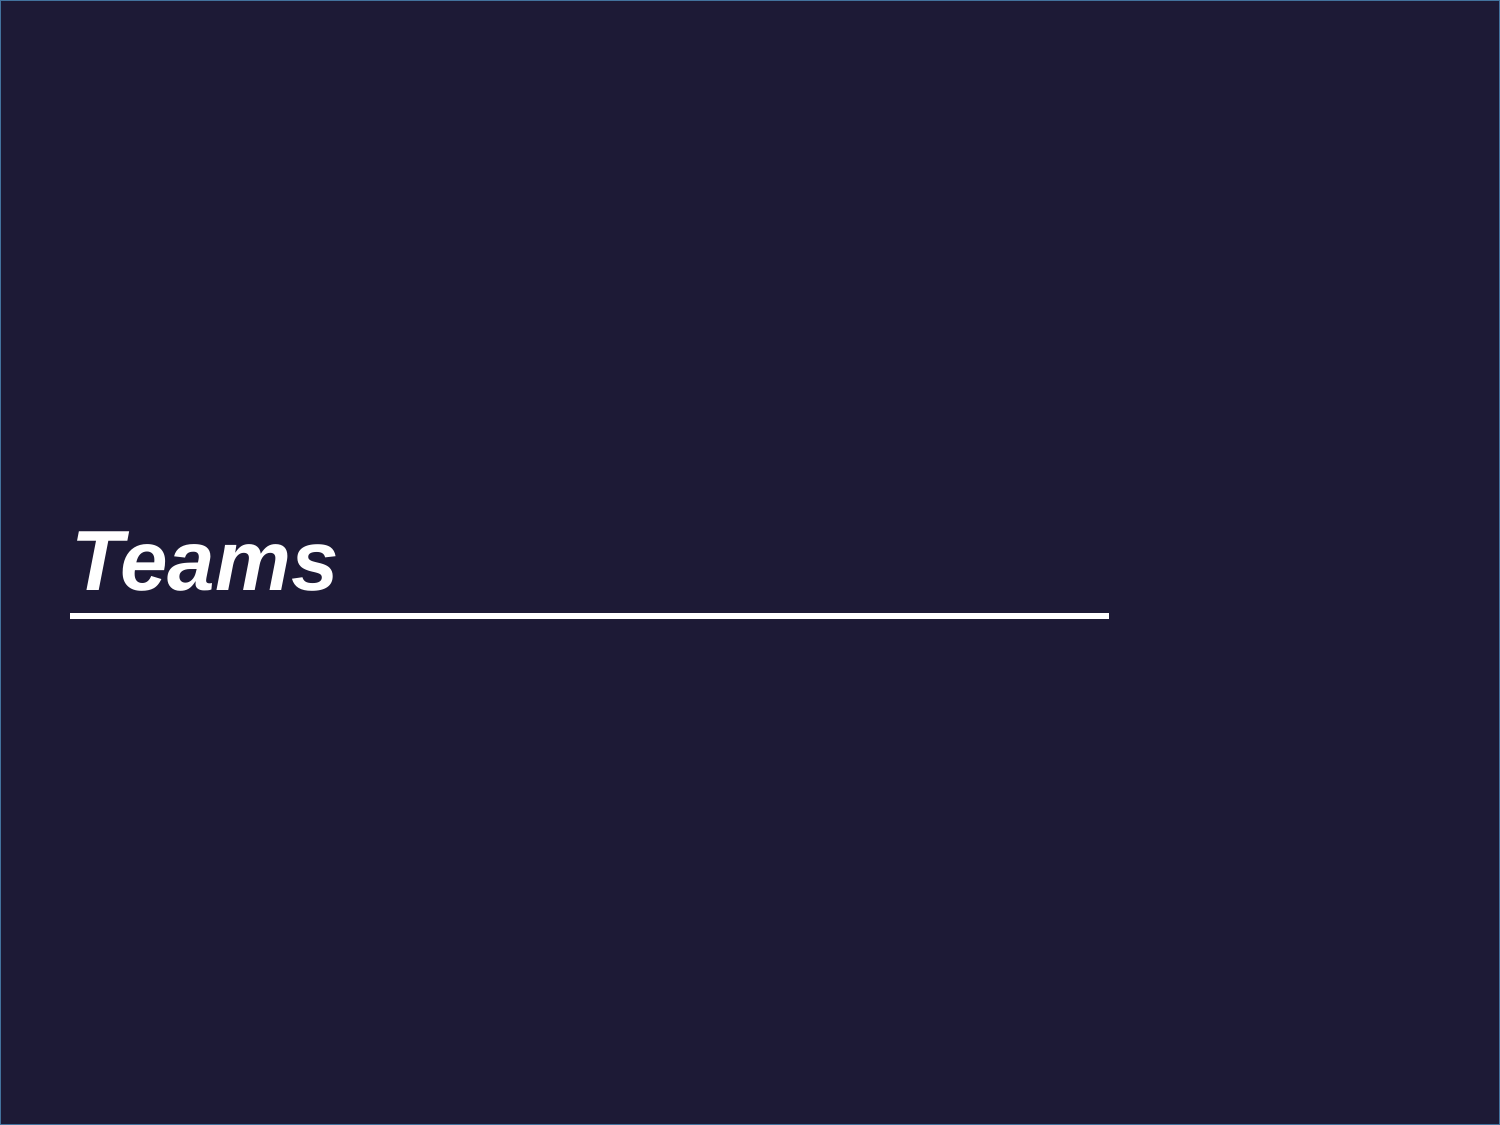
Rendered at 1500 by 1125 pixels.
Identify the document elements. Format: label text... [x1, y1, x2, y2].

text_box Teams [64, 497, 1414, 615]
